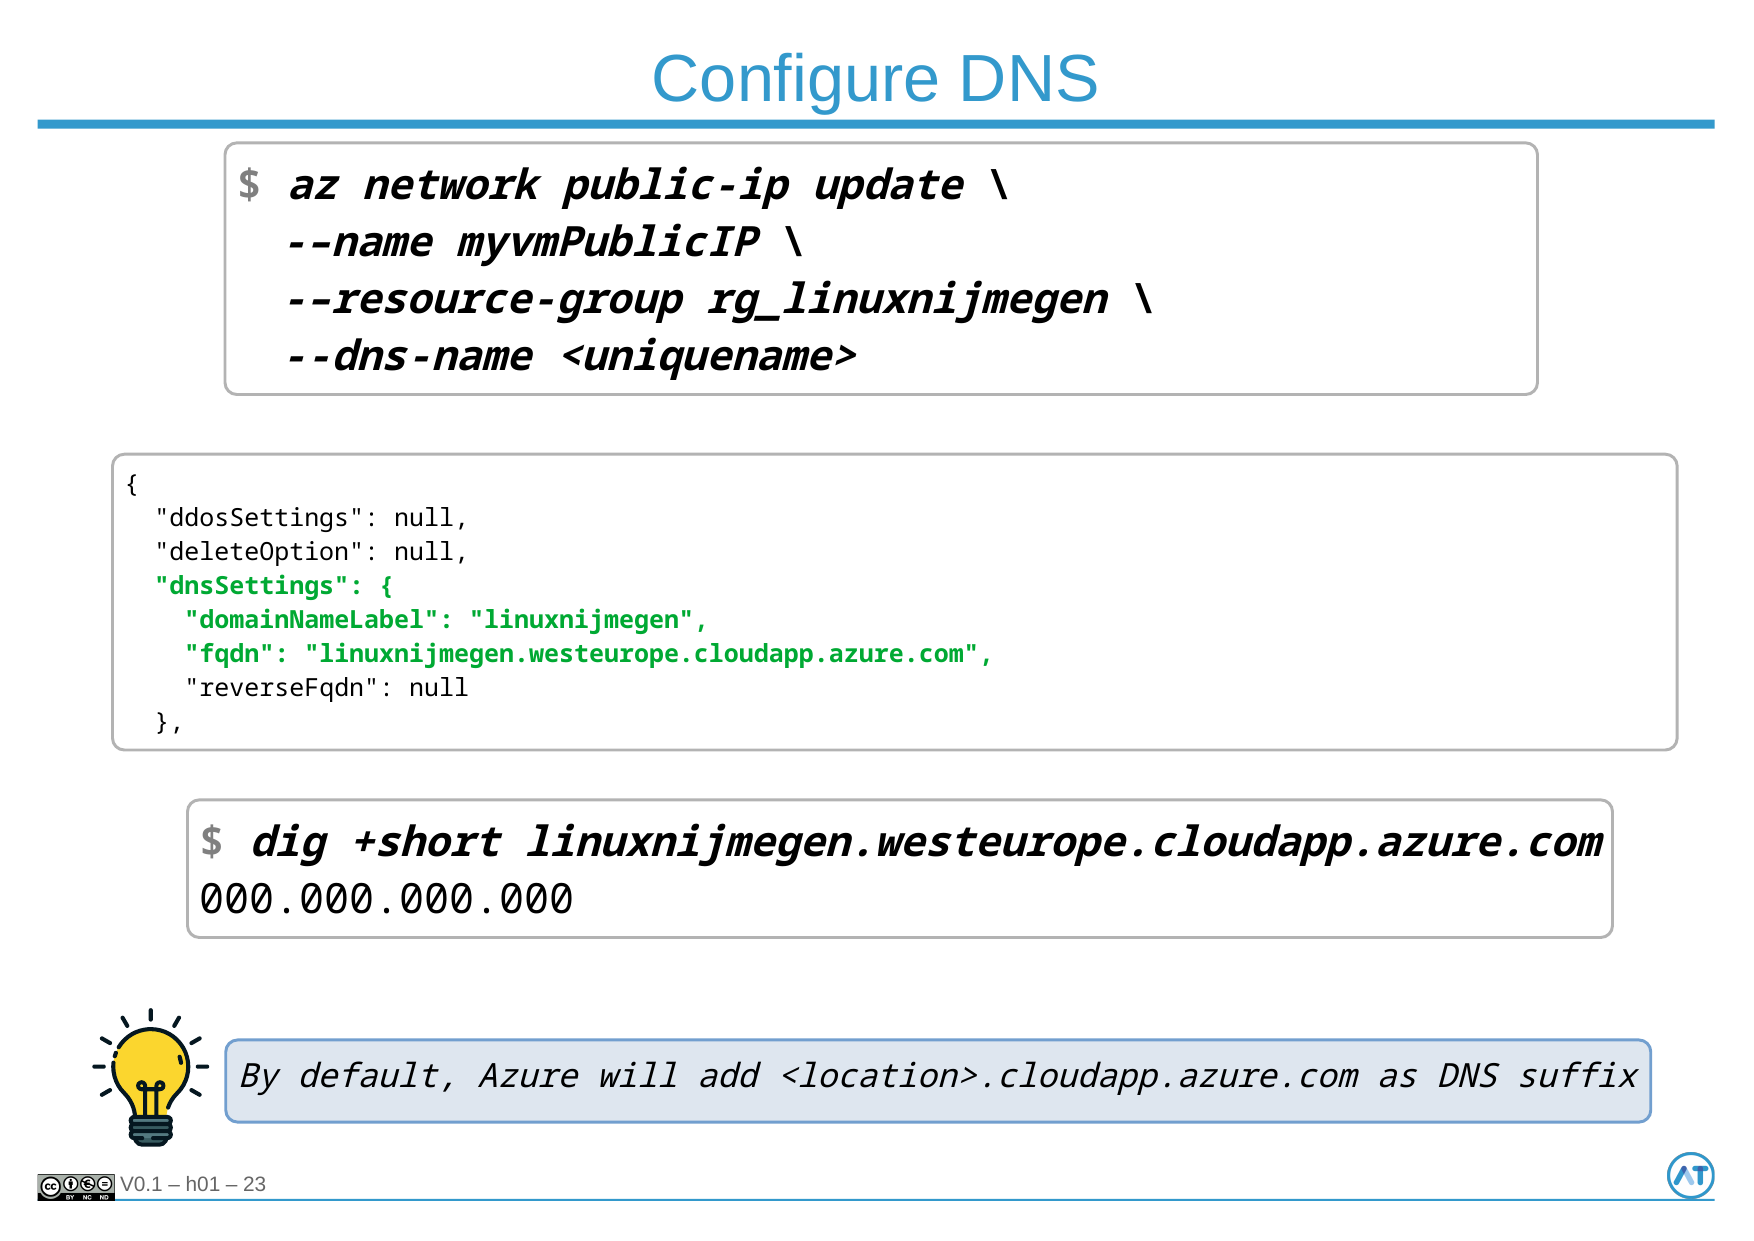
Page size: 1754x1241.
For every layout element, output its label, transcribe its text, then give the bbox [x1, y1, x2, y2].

picture [75, 1002, 226, 1153]
picture [37, 1174, 115, 1201]
text_box $ az network public-ip update \ -–name myvmPublicIP \ -–resource-group rg_linuxnijmegen \ --dns-name <uniquename> [225, 142, 1538, 395]
text_box { "ddosSettings": null, "deleteOption": null, "dnsSettings": { "domainNameLabel": "linuxnijmegen", "fqdn": "linuxnijmegen.westeurope.cloudapp.azure.com", "reverseFqdn": null }, [112, 454, 1678, 751]
text_box $ dig +short linuxnijmegen.westeurope.cloudapp.azure.com 000.000.000.000 [187, 799, 1613, 938]
picture [1667, 1152, 1715, 1199]
text_box By default, Azure will add <location>.cloudapp.azure.com as DNS suffix [225, 1039, 1651, 1123]
title Configure DNS [37, 37, 1715, 120]
